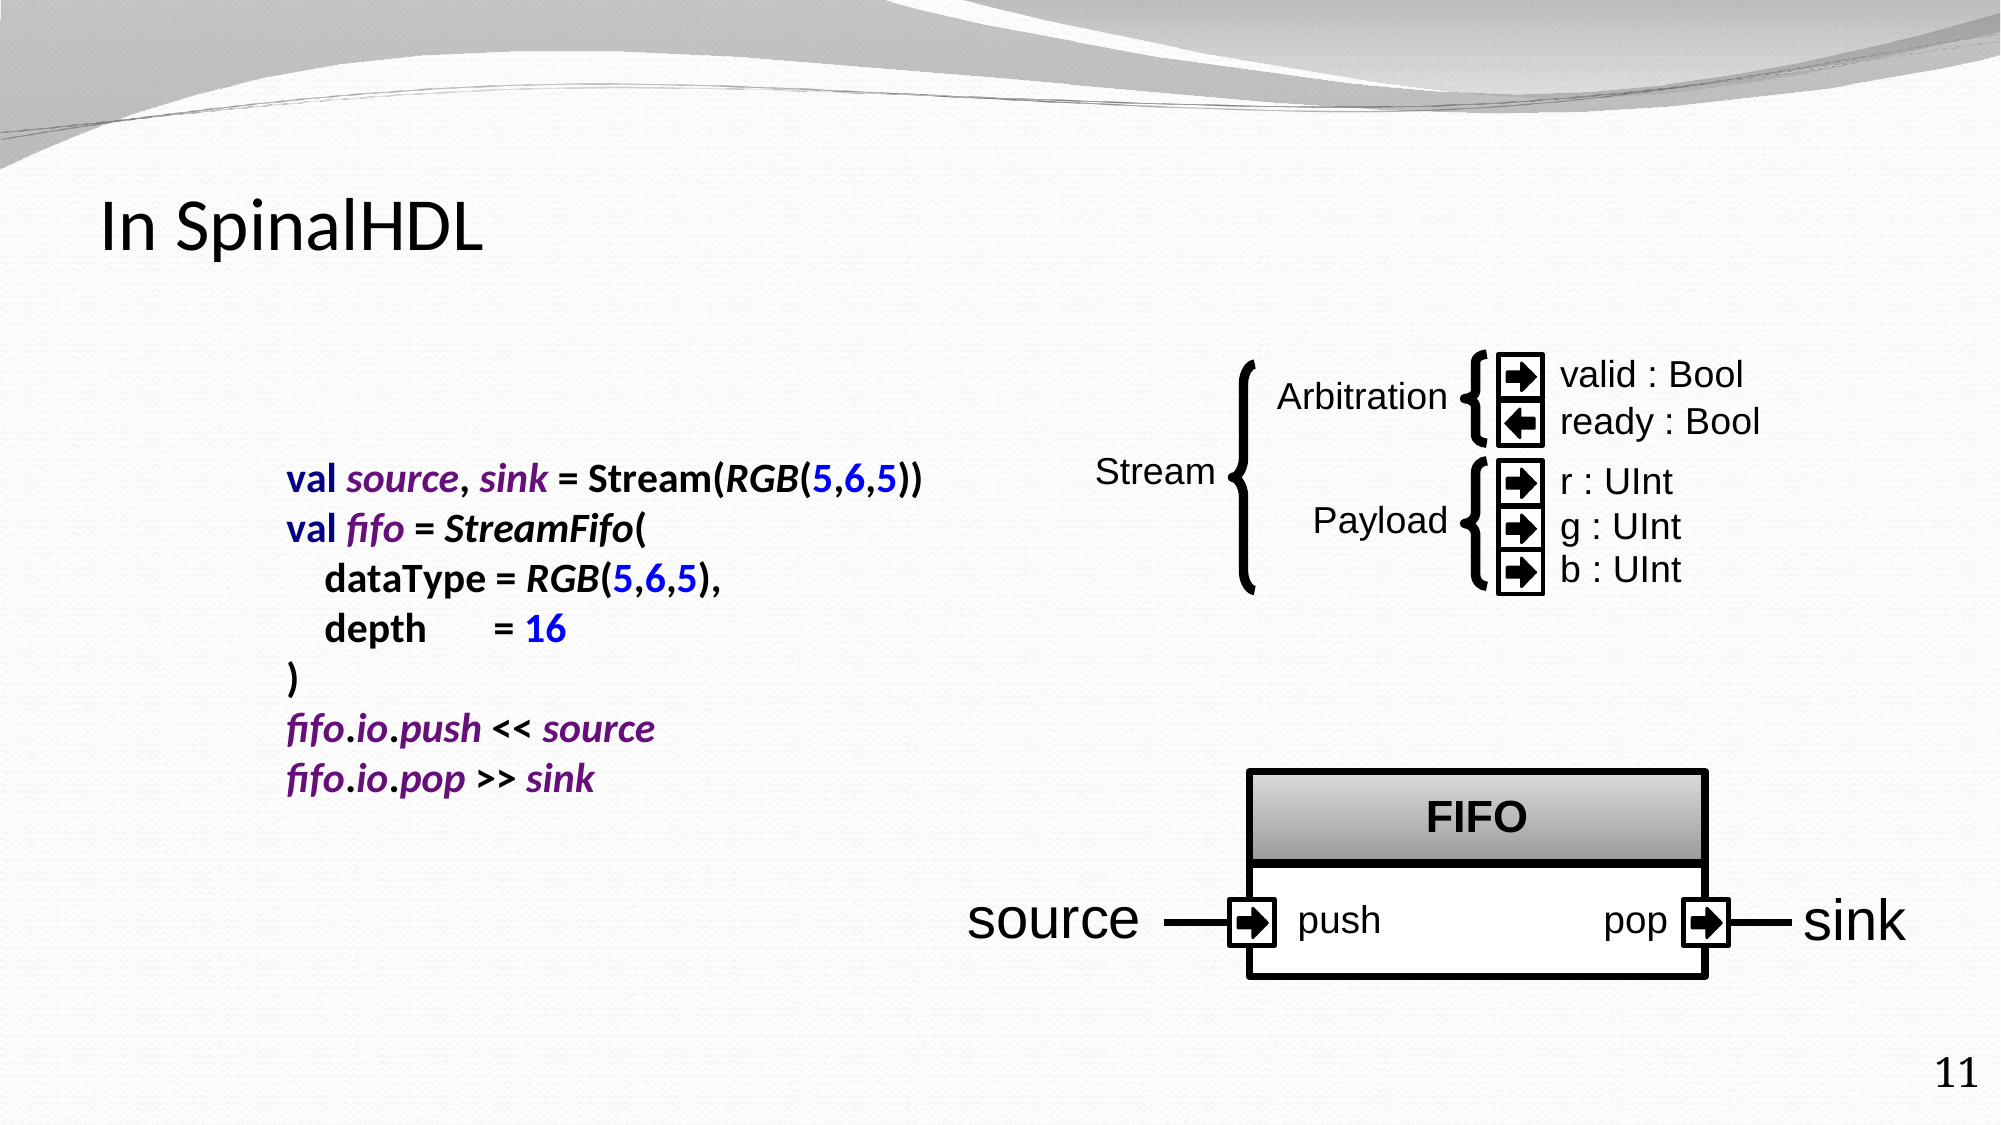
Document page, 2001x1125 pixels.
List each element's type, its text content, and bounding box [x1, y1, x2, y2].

title In SpinalHDL [99, 78, 1985, 266]
picture [0, 0, 2001, 1125]
text_box <numéro> [1813, 1042, 1981, 1103]
text_box val source, sink = Stream(RGB(5,6,5)) val fifo = StreamFifo( dataType = RGB(5,6,5), depth = 16 ) fifo.io.push << source fifo.io.pop >> sink [271, 442, 981, 863]
